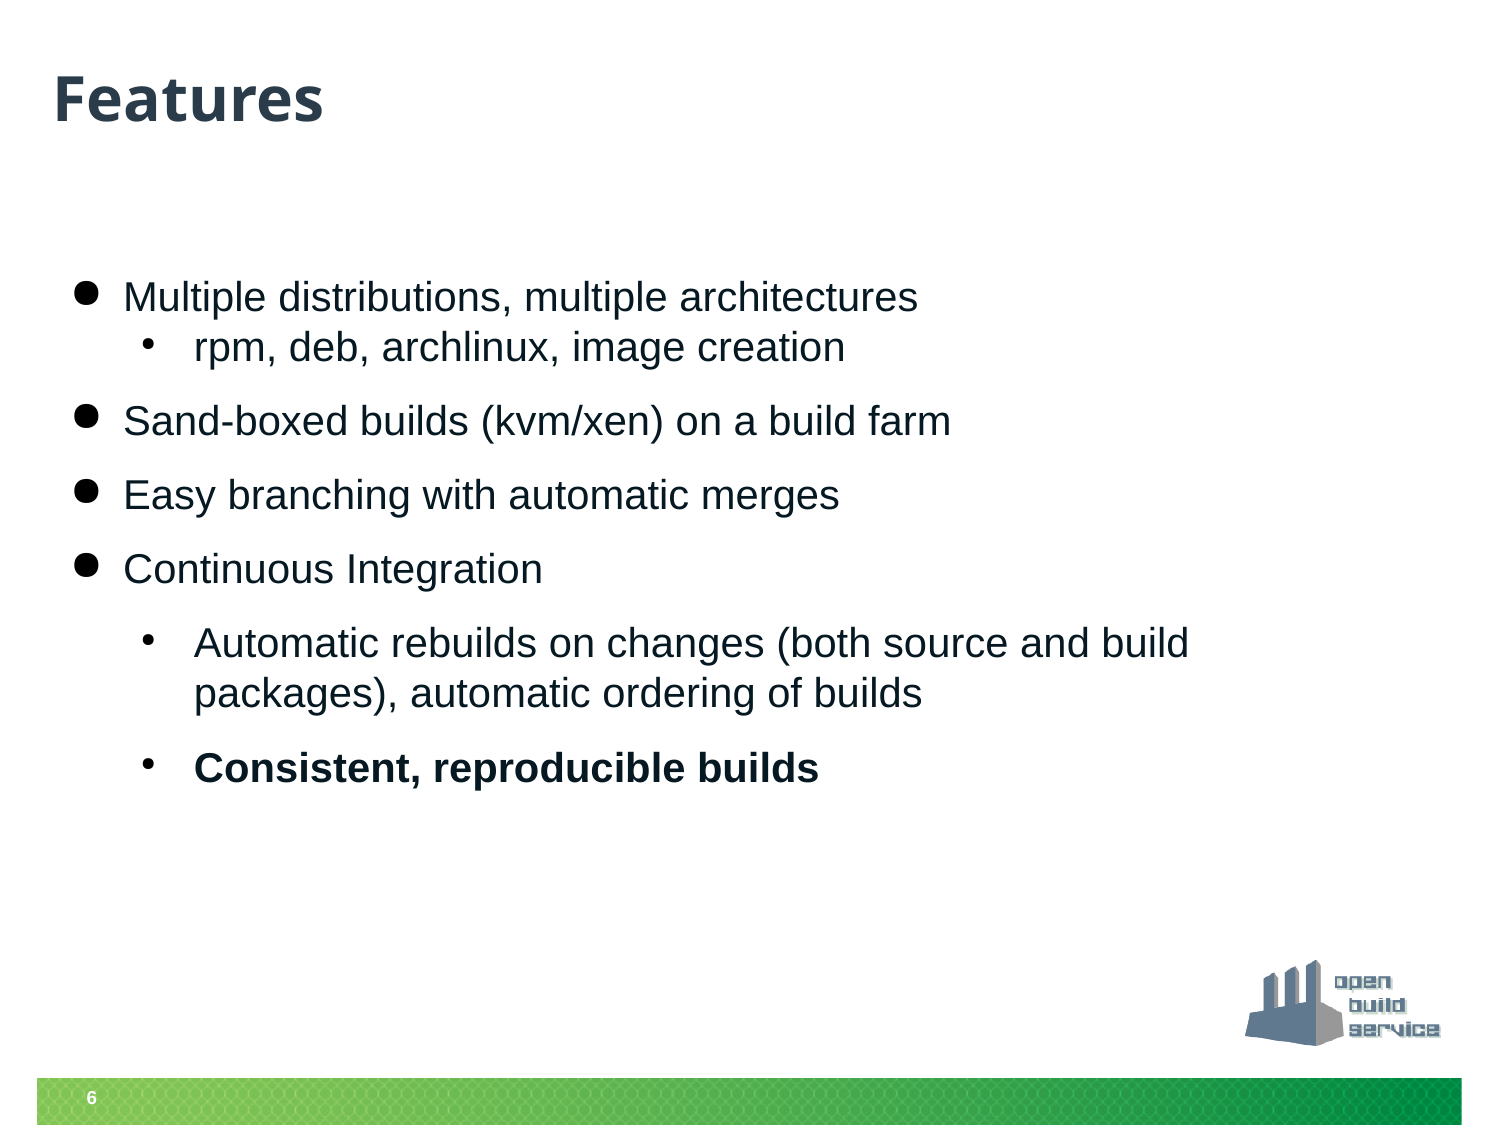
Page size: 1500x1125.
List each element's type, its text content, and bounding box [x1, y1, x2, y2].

picture [37, 1078, 1462, 1125]
title Features [37, 51, 1388, 209]
list Multiple distributions, multiple architectures rpm, deb, archlinux, image creation Sand-boxed builds (kvm/xen) on a build farm Easy branching with automatic merges Continuous Integration Automatic rebuilds on changes (both source and build packages), automatic ordering of builds Consistent, reproducible builds [37, 262, 1388, 1005]
picture [1245, 960, 1441, 1046]
